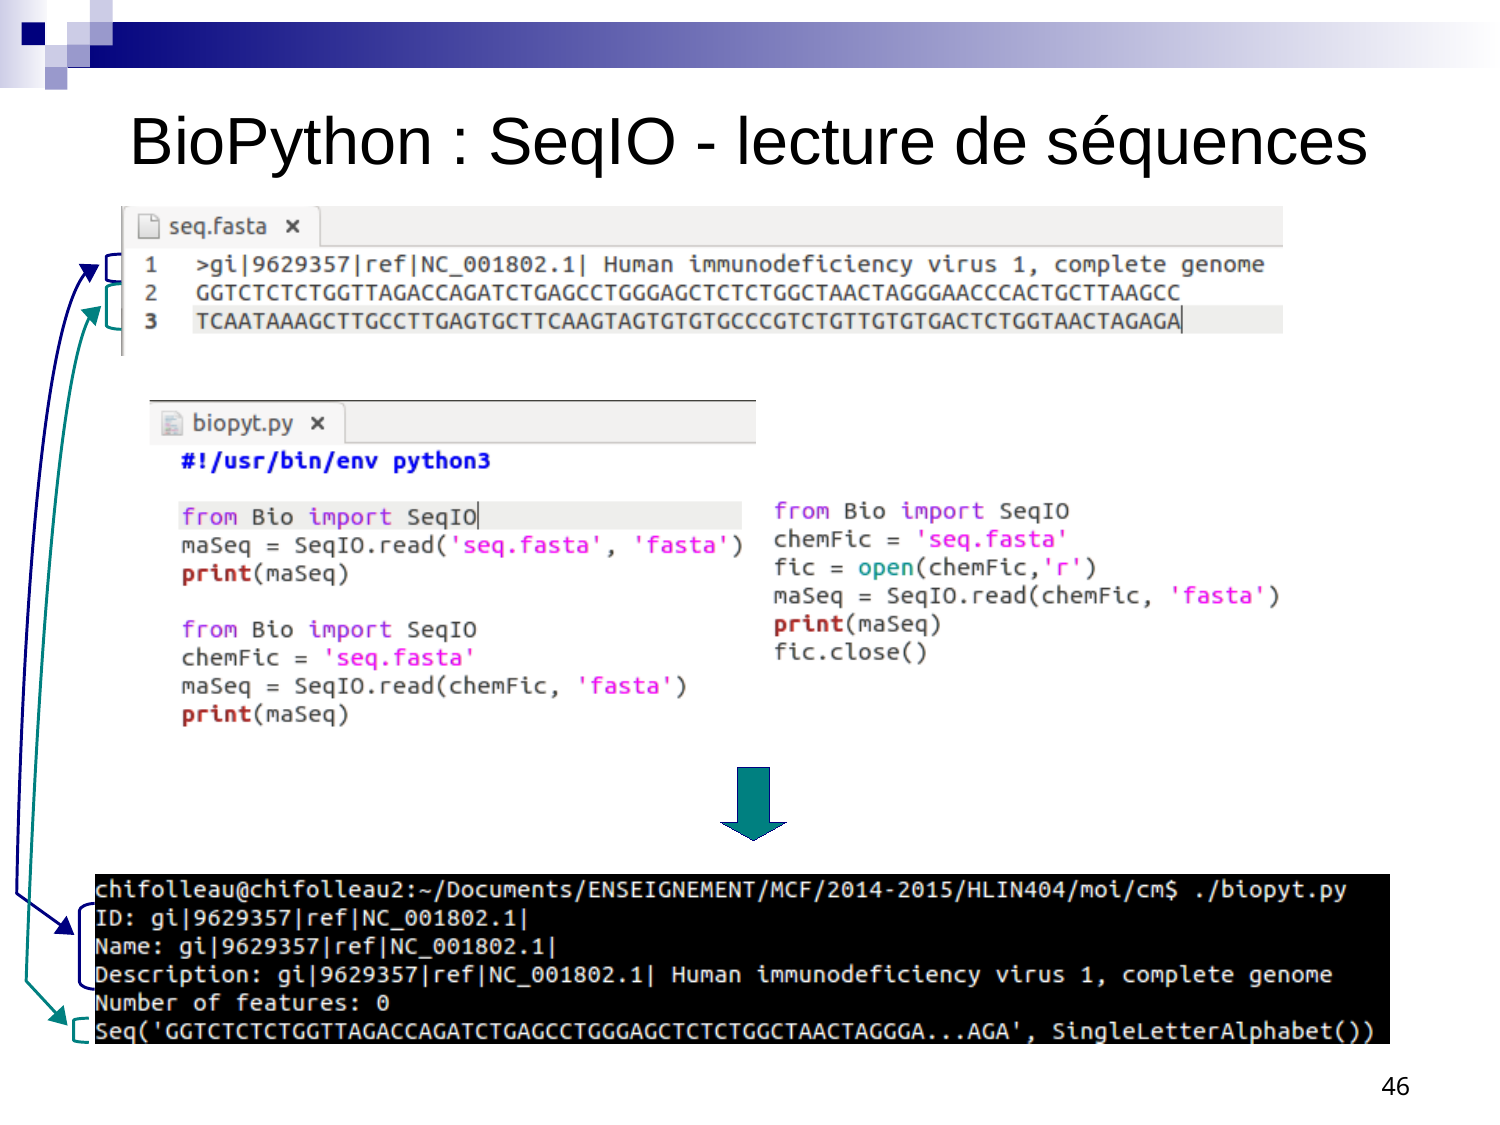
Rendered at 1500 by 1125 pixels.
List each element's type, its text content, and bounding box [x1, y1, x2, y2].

text_box [720, 767, 787, 841]
picture [95, 874, 1390, 1044]
title BioPython : SeqIO - lecture de séquences [75, 69, 1426, 207]
picture [121, 206, 1283, 356]
picture [149, 400, 1349, 745]
